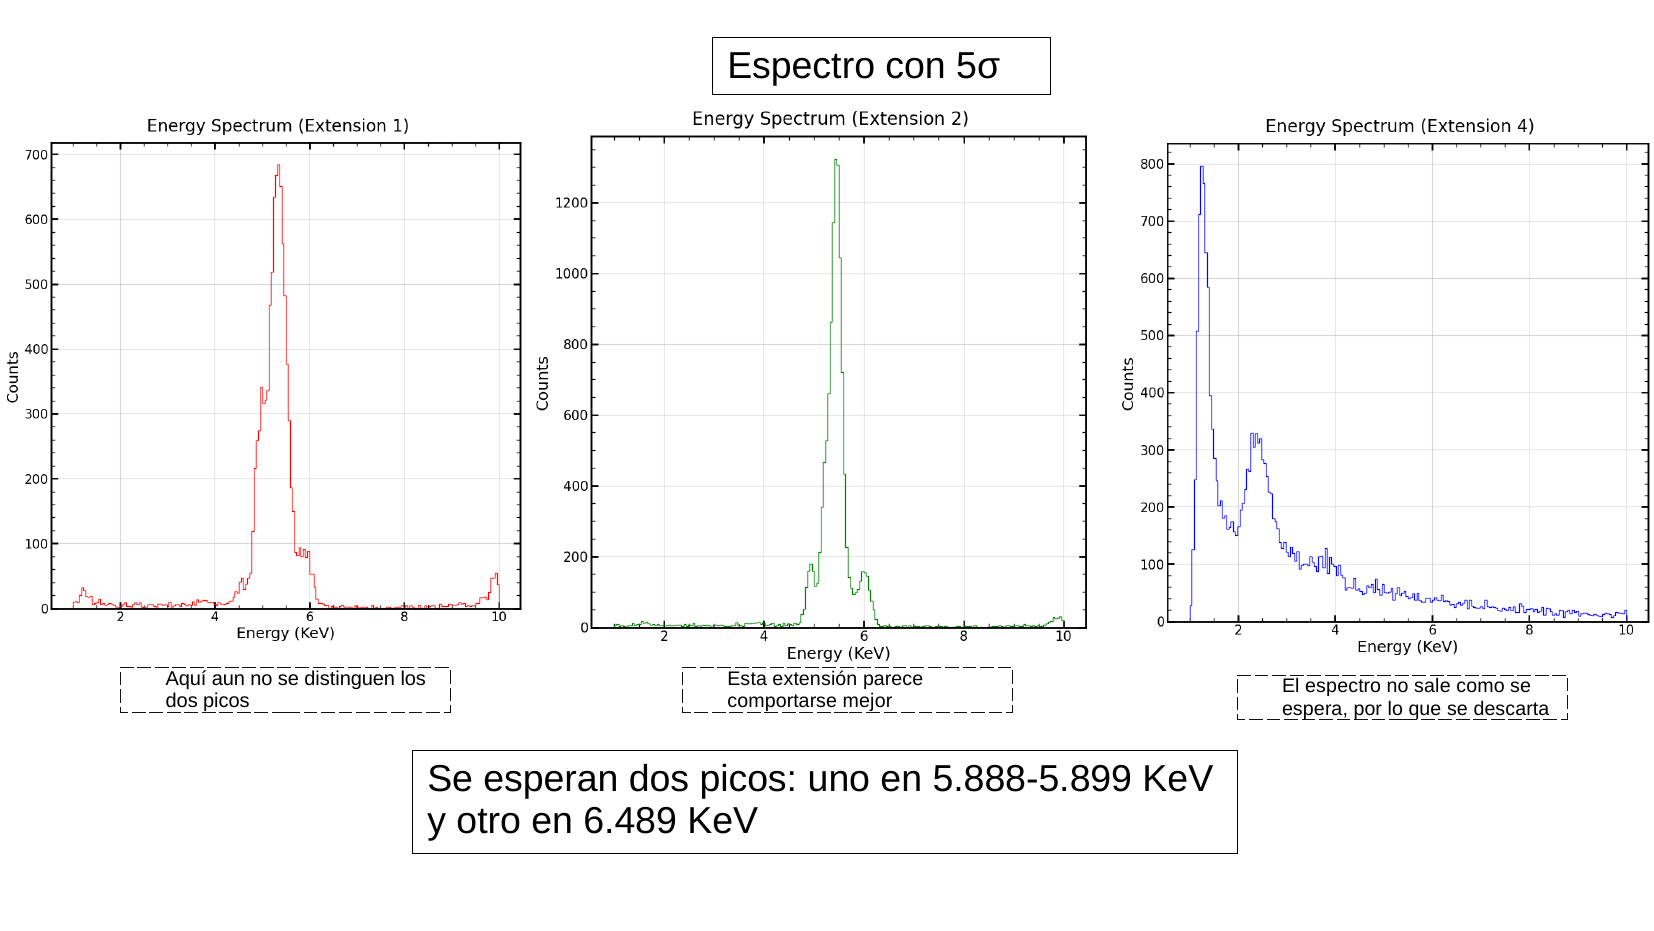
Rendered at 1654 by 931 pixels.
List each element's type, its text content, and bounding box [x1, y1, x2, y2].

picture [529, 104, 1092, 668]
picture [0, 112, 526, 647]
picture [1115, 112, 1654, 661]
list El espectro no sale como se espera, por lo que se descarta [1237, 675, 1568, 720]
list Esta extensión parece comportarse mejor [682, 667, 1013, 713]
text_box Espectro con 5σ [712, 37, 1051, 95]
text_box Se esperan dos picos: uno en 5.888-5.899 KeV y otro en 6.489 KeV [412, 750, 1238, 854]
list Aquí aun no se distinguen los dos picos [120, 667, 451, 713]
